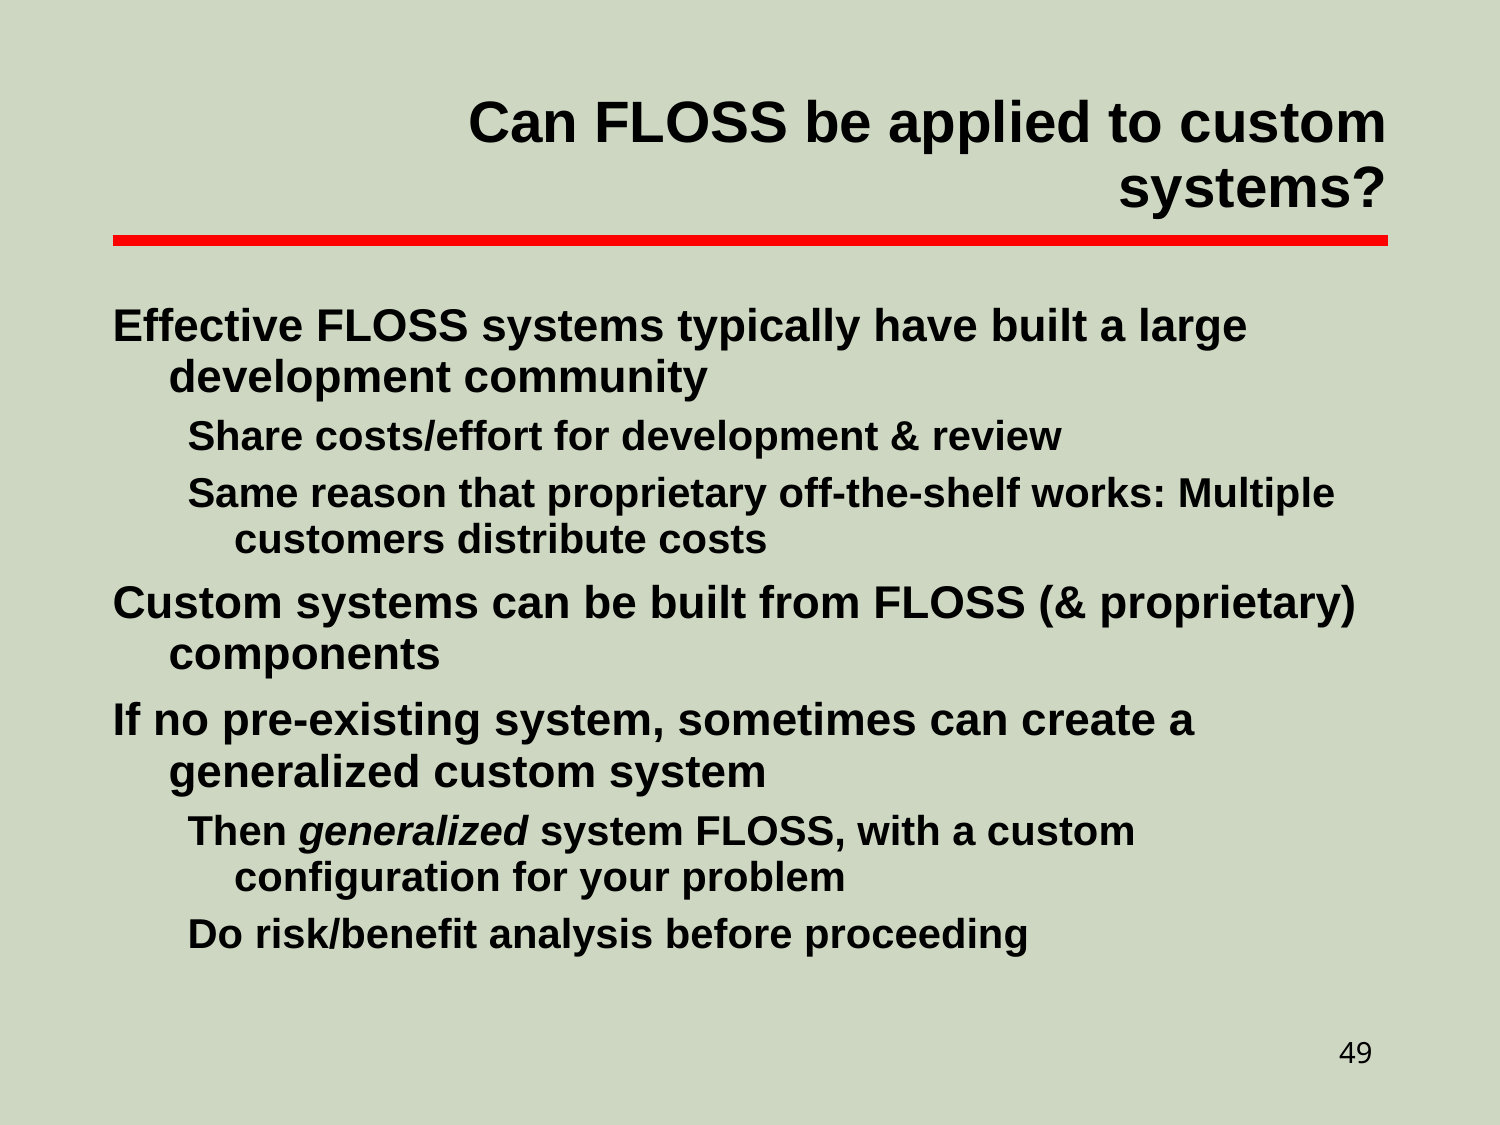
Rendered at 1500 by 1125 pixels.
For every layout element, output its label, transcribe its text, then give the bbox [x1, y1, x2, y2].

list Effective FLOSS systems typically have built a large development community Share costs/effort for development & review Same reason that proprietary off-the-shelf works: Multiple customers distribute costs Custom systems can be built from FLOSS (& proprietary) components If no pre-existing system, sometimes can create a generalized custom system Then generalized system FLOSS, with a custom configuration for your problem Do risk/benefit analysis before proceeding [112, 299, 1388, 1120]
title Can FLOSS be applied to custom systems? [337, 79, 1388, 230]
